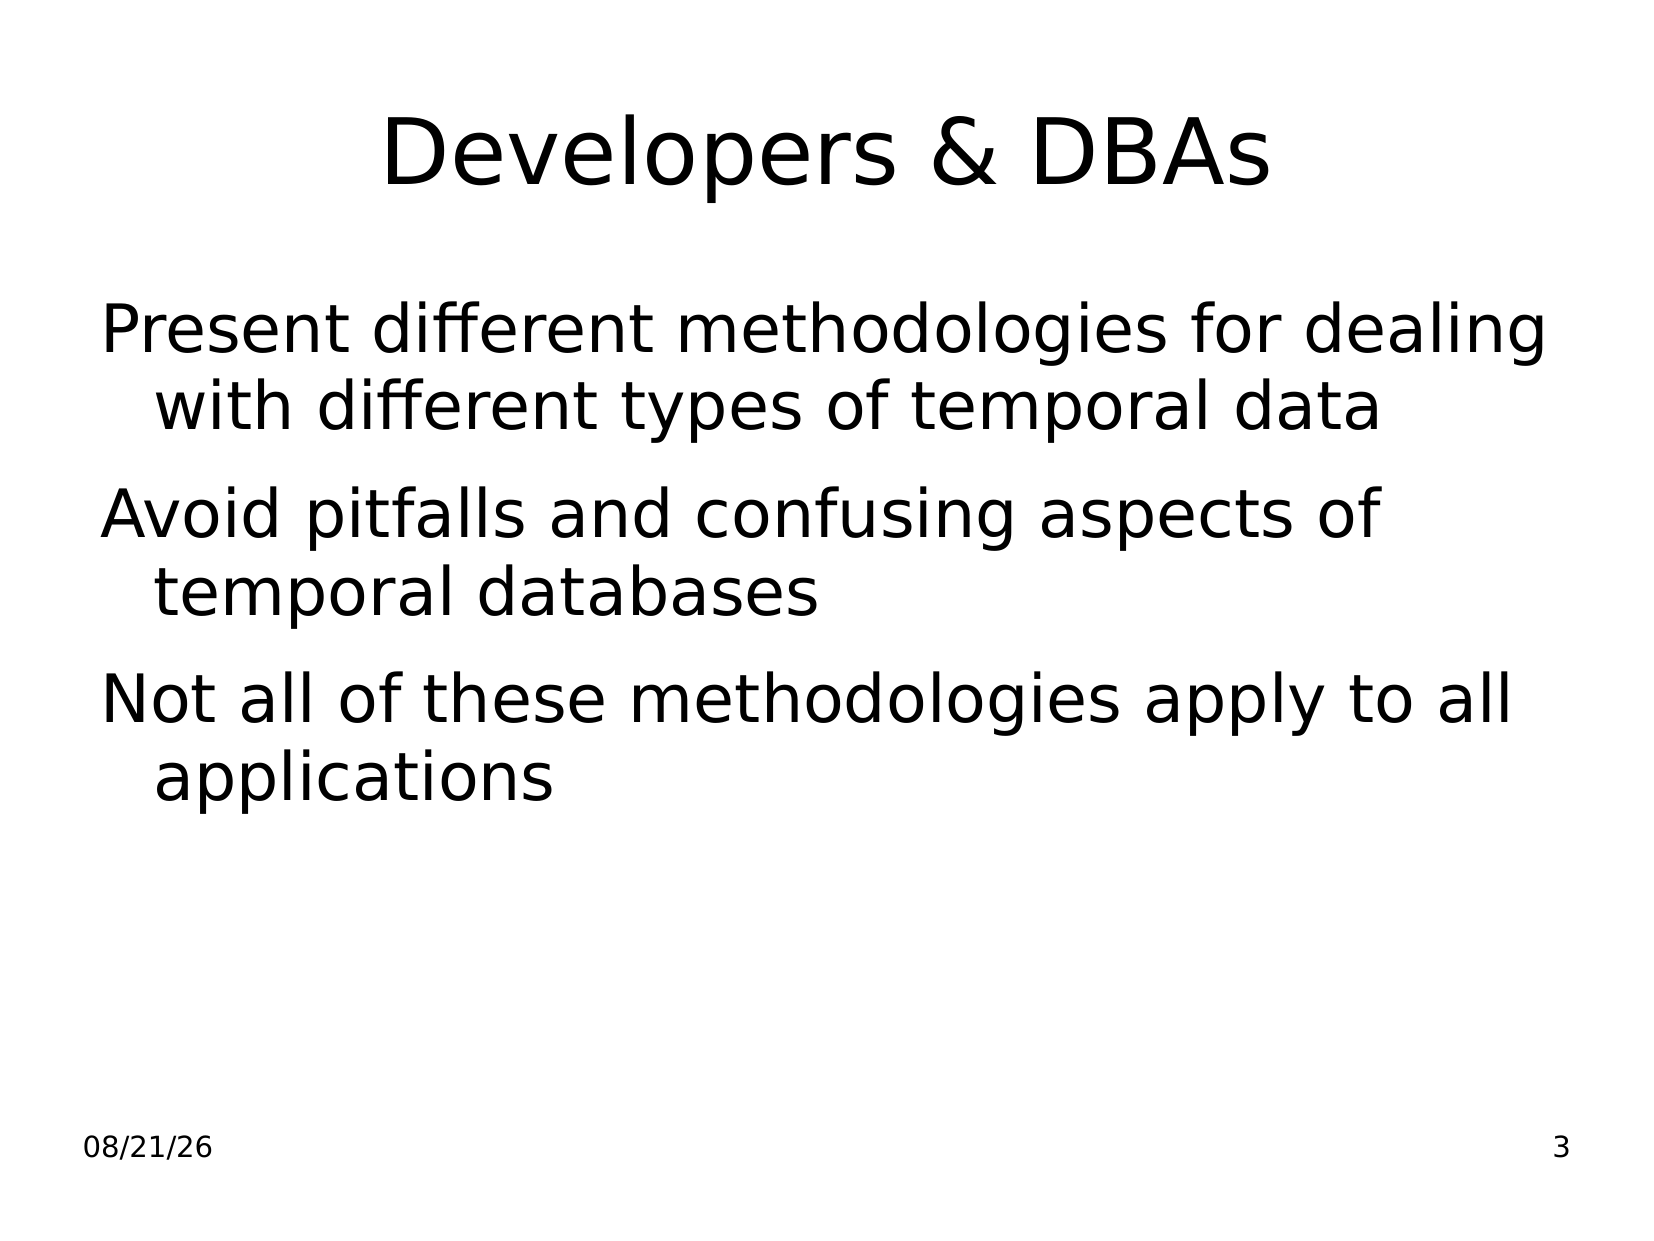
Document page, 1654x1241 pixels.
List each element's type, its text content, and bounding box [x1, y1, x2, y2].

list Present different methodologies for dealing with different types of temporal data Avoid pitfalls and confusing aspects of temporal databases Not all of these methodologies apply to all applications [82, 290, 1571, 1094]
title Developers & DBAs [82, 56, 1571, 250]
